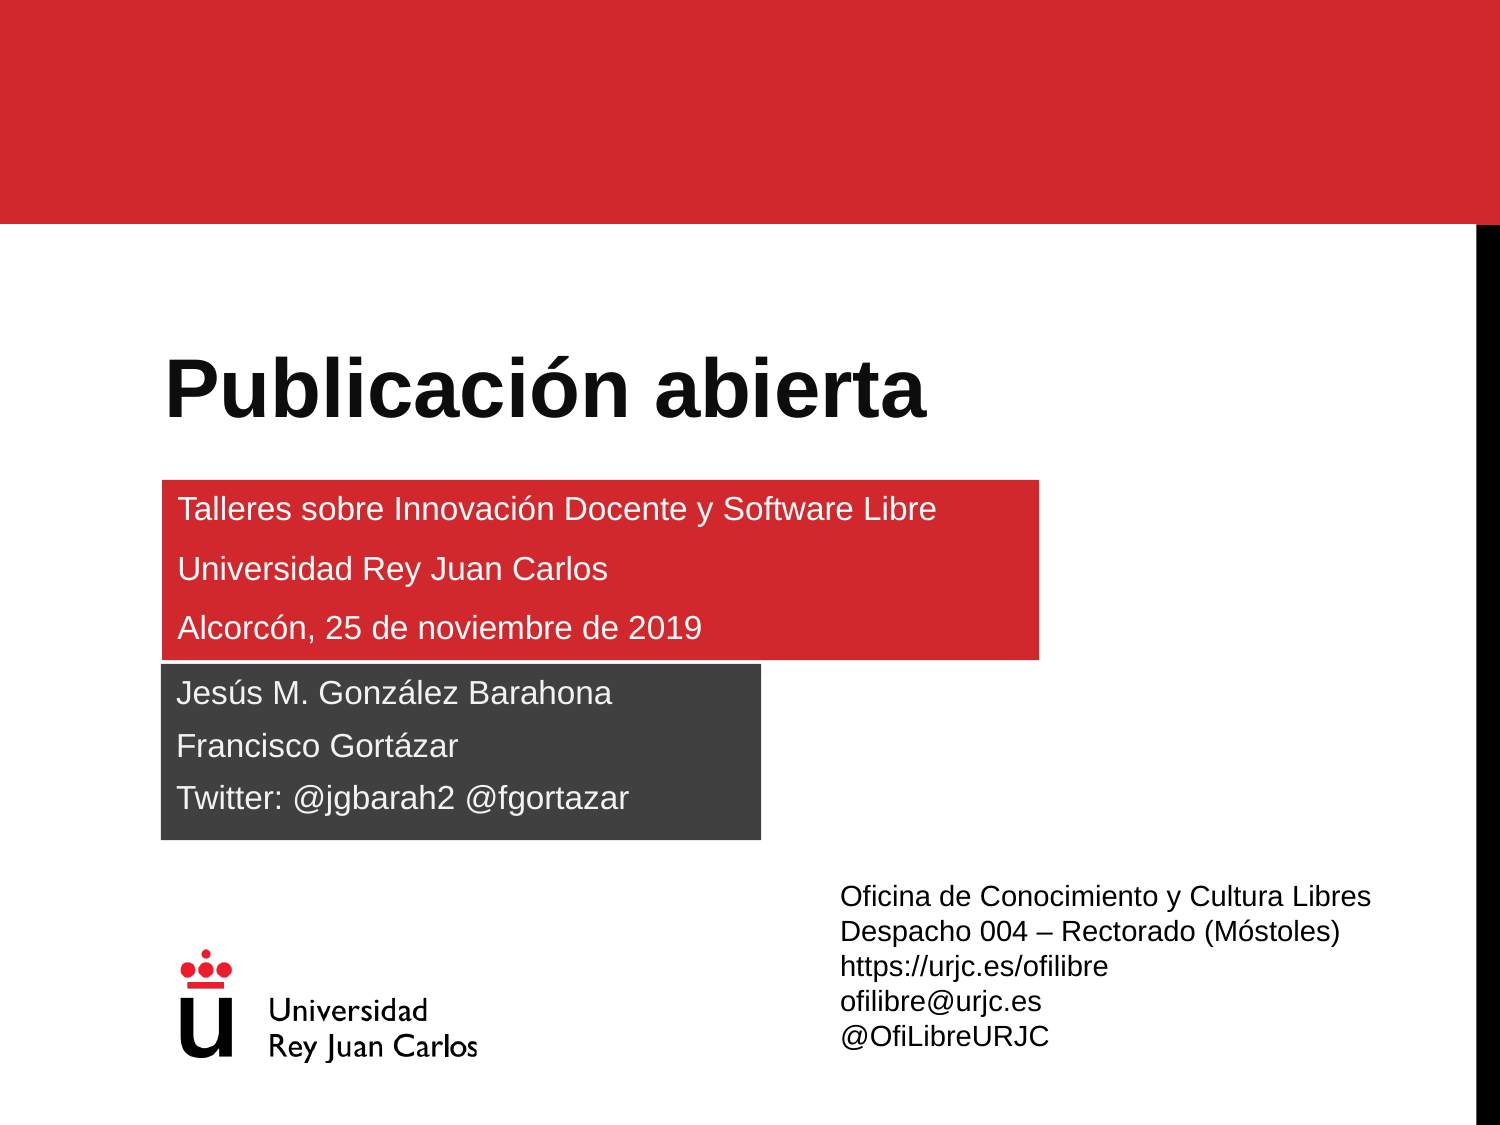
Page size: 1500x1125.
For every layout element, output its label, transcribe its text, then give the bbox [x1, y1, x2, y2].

picture [180, 949, 477, 1063]
text_box Oficina de Conocimiento y Cultura Libres Despacho 004 – Rectorado (Móstoles) https://urjc.es/ofilibre ofilibre@urjc.es @OfiLibreURJC [825, 870, 1446, 1065]
text_box [0, 0, 1500, 224]
text_box Talleres sobre Innovación Docente y Software Libre Universidad Rey Juan Carlos Alcorcón, 25 de noviembre de 2019 [162, 479, 1040, 661]
text_box Publicación abierta [149, 179, 1382, 521]
text_box Jesús M. González Barahona Francisco Gortázar Twitter: @jgbarah2 @fgortazar [160, 663, 762, 841]
